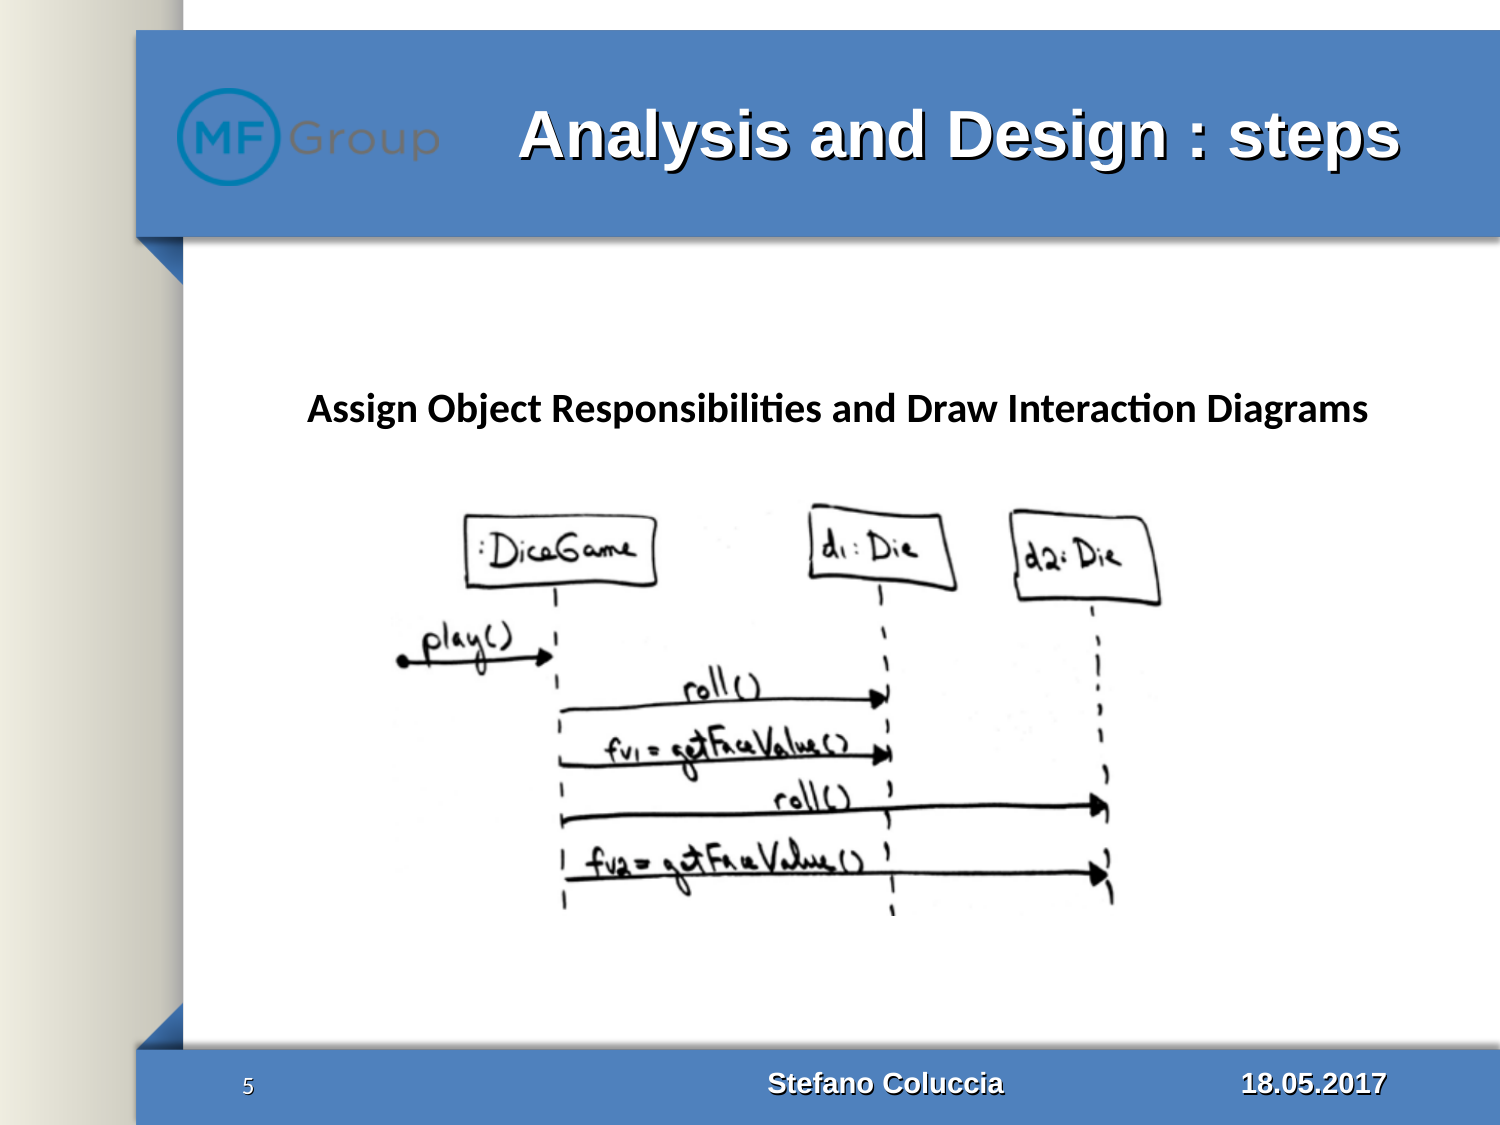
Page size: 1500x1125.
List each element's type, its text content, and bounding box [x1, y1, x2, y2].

title Analysis and Design : steps [472, 38, 1447, 230]
list Assign Object Responsibilities and Draw Interaction Diagrams [236, 261, 1453, 987]
title Stefano Coluccia [738, 1062, 1034, 1105]
picture [0, 0, 1500, 1125]
title 18.05.2017 [1151, 1062, 1477, 1105]
